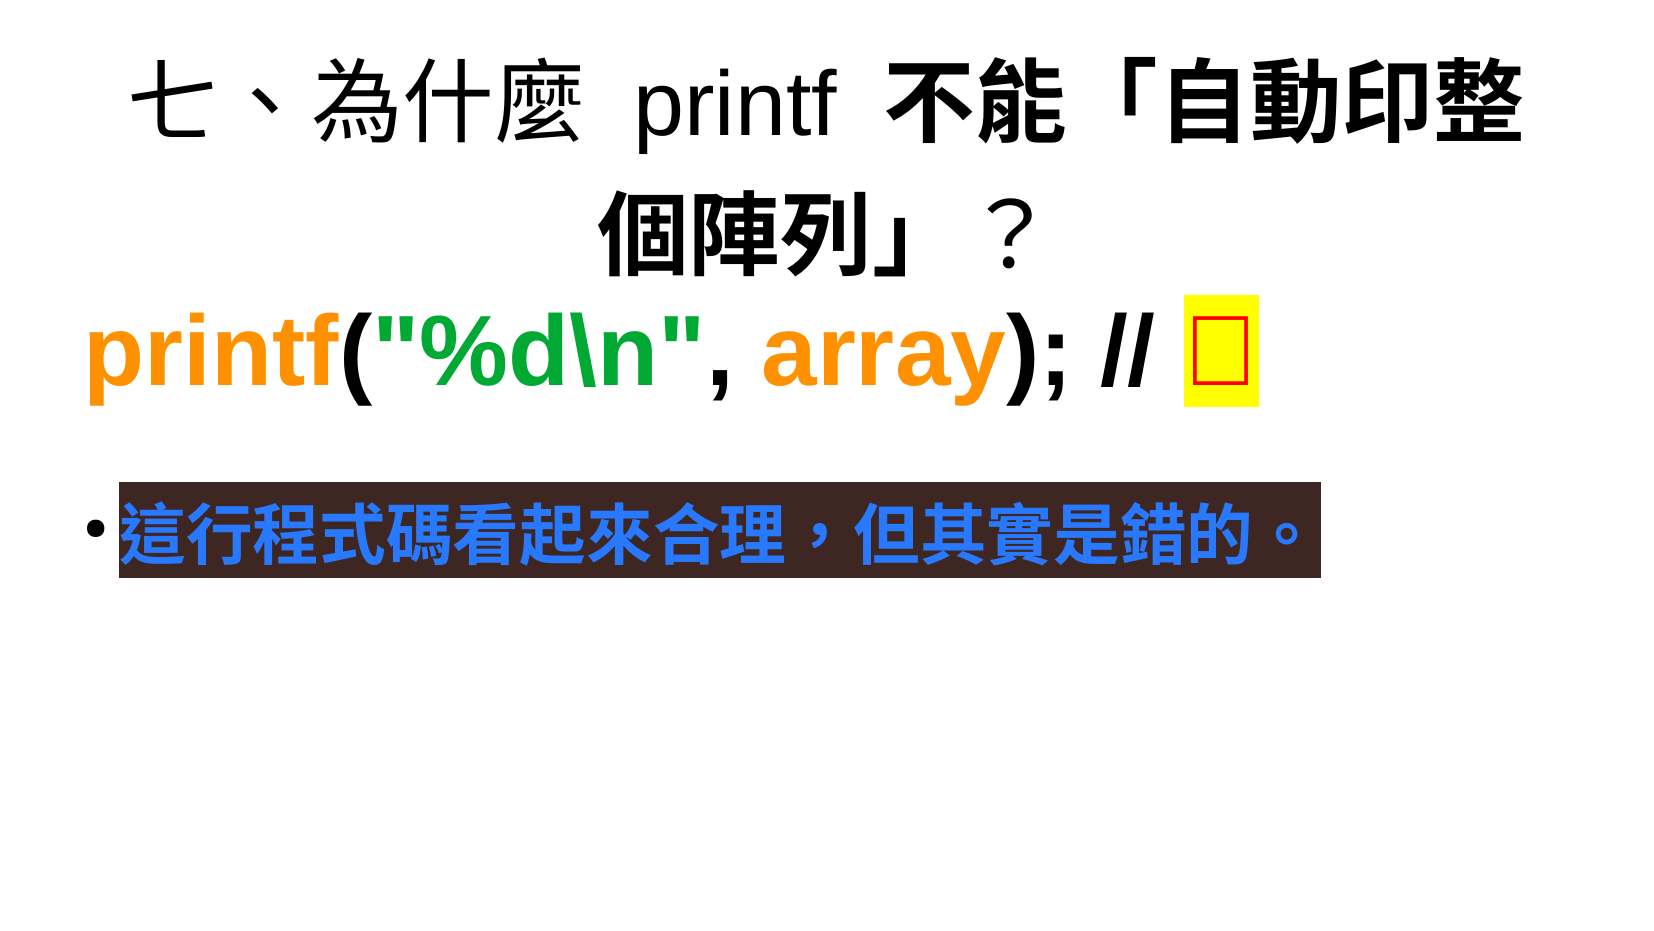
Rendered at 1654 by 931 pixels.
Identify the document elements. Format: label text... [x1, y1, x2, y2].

title 七、為什麼 printf 不能「自動印整個陣列」？ [82, 29, 1571, 296]
subtitle printf("%d\n", array); // ❌ 這行程式碼看起來合理，但其實是錯的。 [83, 295, 1572, 803]
